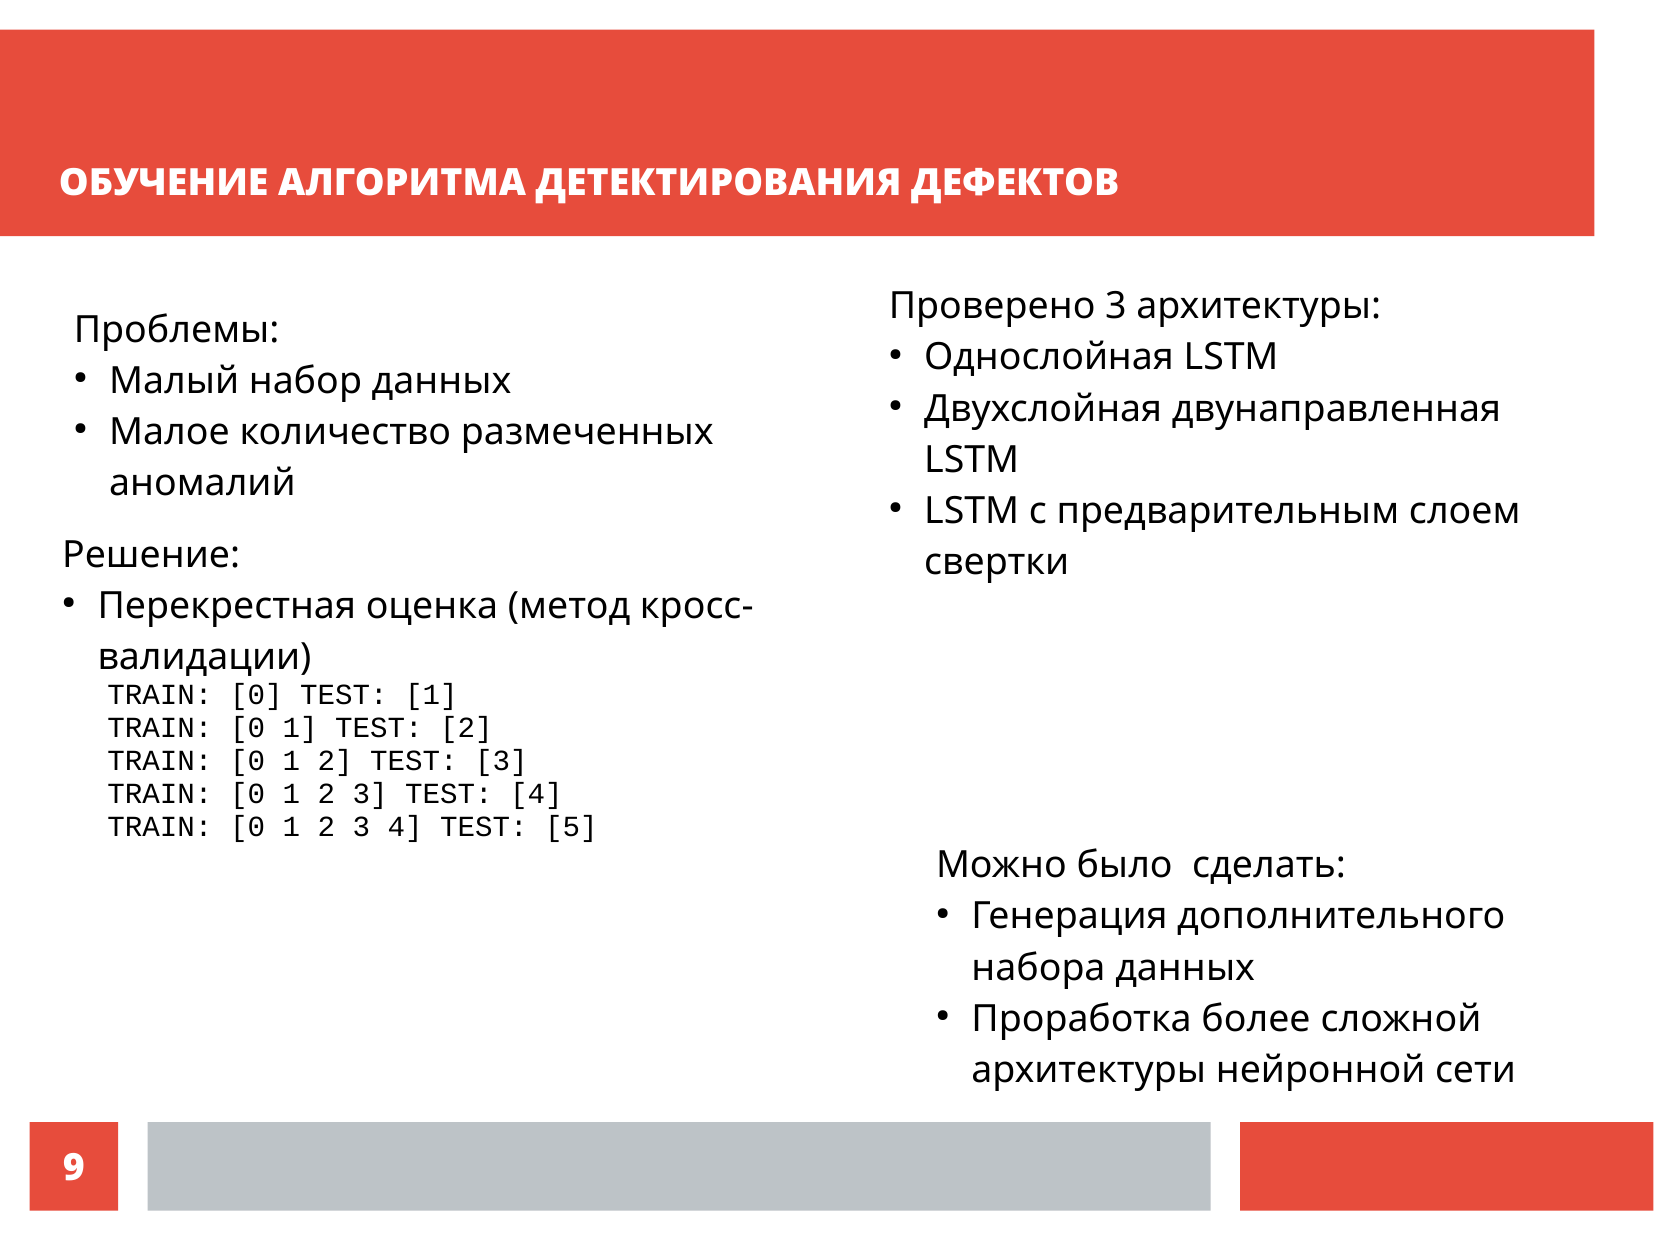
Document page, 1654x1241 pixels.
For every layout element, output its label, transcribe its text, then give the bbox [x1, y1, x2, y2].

text_box Проблемы: Малый набор данных Малое количество размеченных аномалий [59, 295, 874, 485]
title ОБУЧЕНИЕ АЛГОРИТМА ДЕТЕКТИРОВАНИЯ ДЕФЕКТОВ [59, 59, 1595, 207]
text_box Можно было сделать: Генерация дополнительного набора данных Проработка более сложной архитектуры нейронной сети [921, 830, 1595, 1063]
text_box Решение: Перекрестная оценка (метод кросс-валидации) [47, 519, 792, 666]
text_box Проверено 3 архитектуры: Однослойная LSTM Двухслойная двунаправленная LSTM LSTM с предварительным слоем свертки [874, 271, 1595, 592]
text_box TRAIN: [0] TEST: [1] TRAIN: [0 1] TEST: [2] TRAIN: [0 1 2] TEST: [3] TRAIN: [0 1 2 3] TEST: [4] TRAIN: [0 1 2 3 4] TEST: [5] [92, 673, 662, 863]
